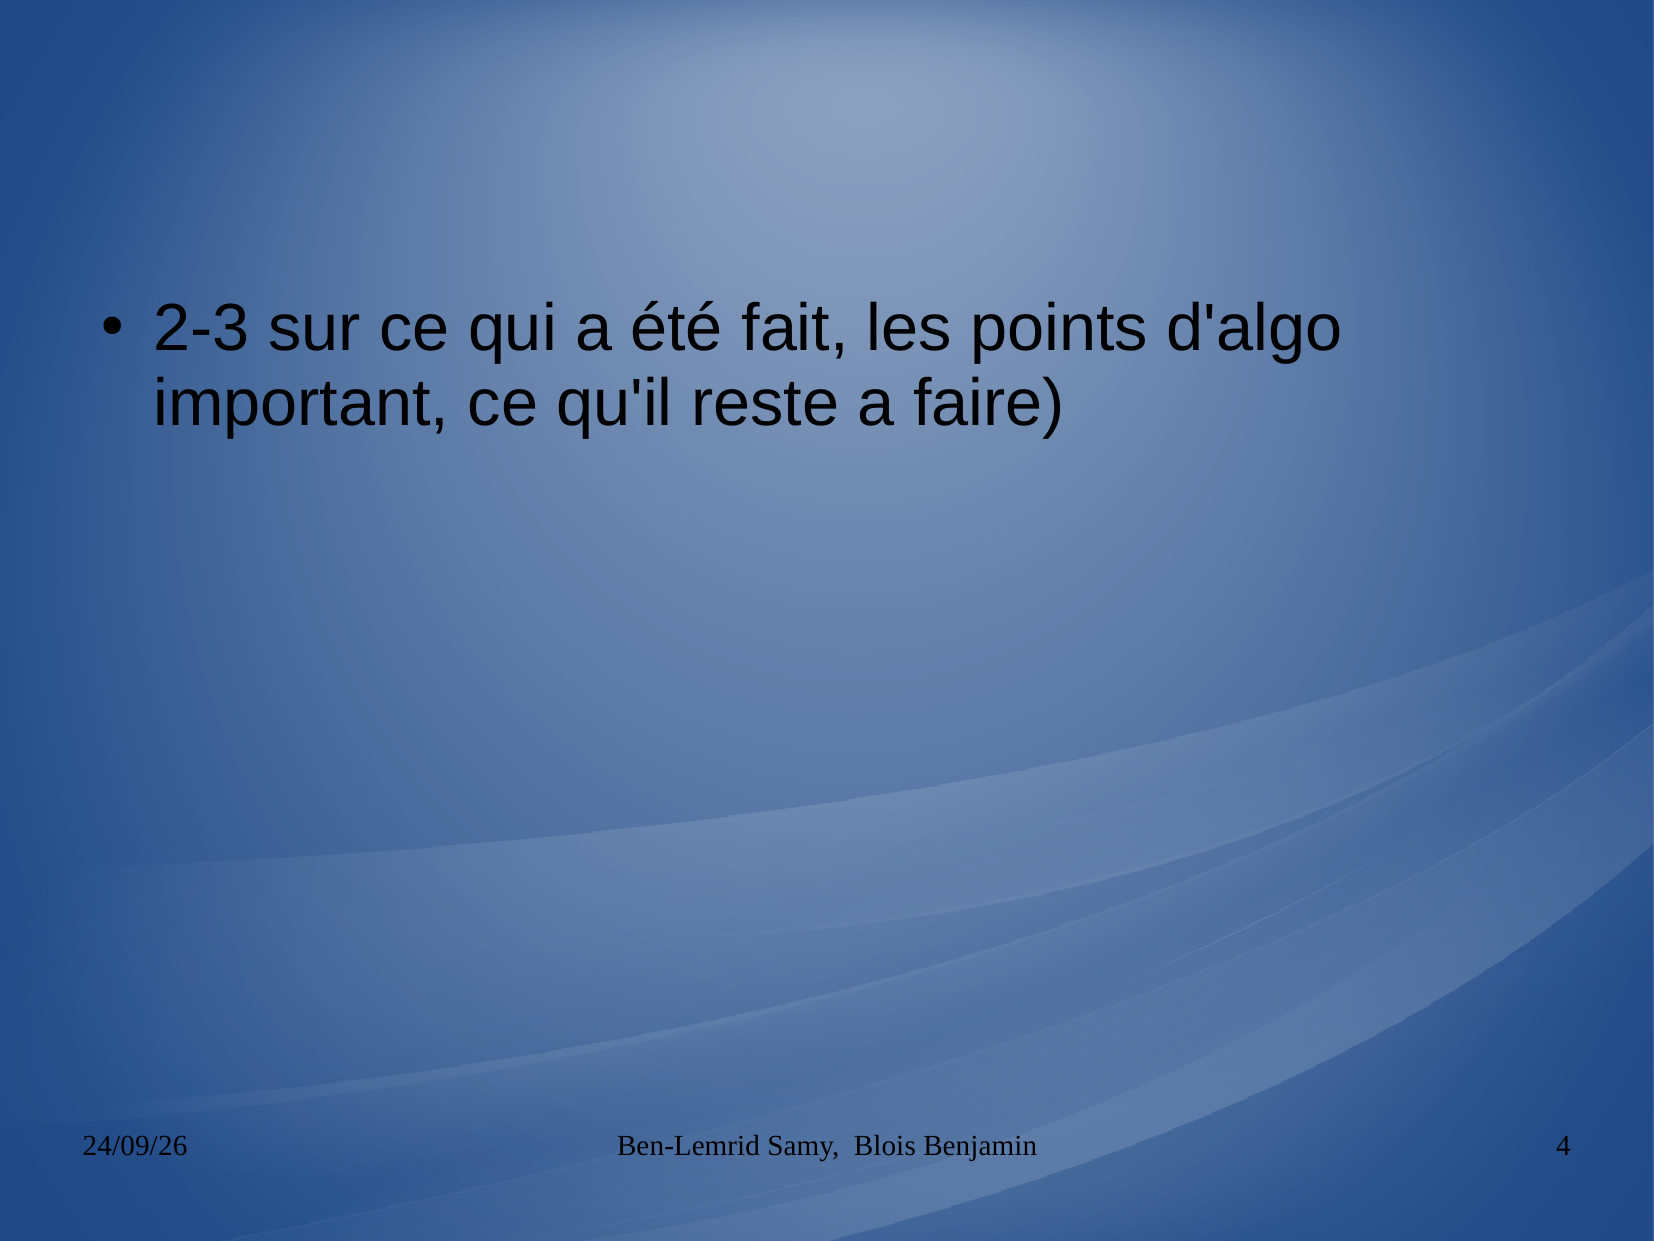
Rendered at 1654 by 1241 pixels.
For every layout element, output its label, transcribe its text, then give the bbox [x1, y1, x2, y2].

list 2-3 sur ce qui a été fait, les points d'algo important, ce qu'il reste a faire) [82, 290, 1571, 1109]
picture [0, 0, 1654, 1241]
